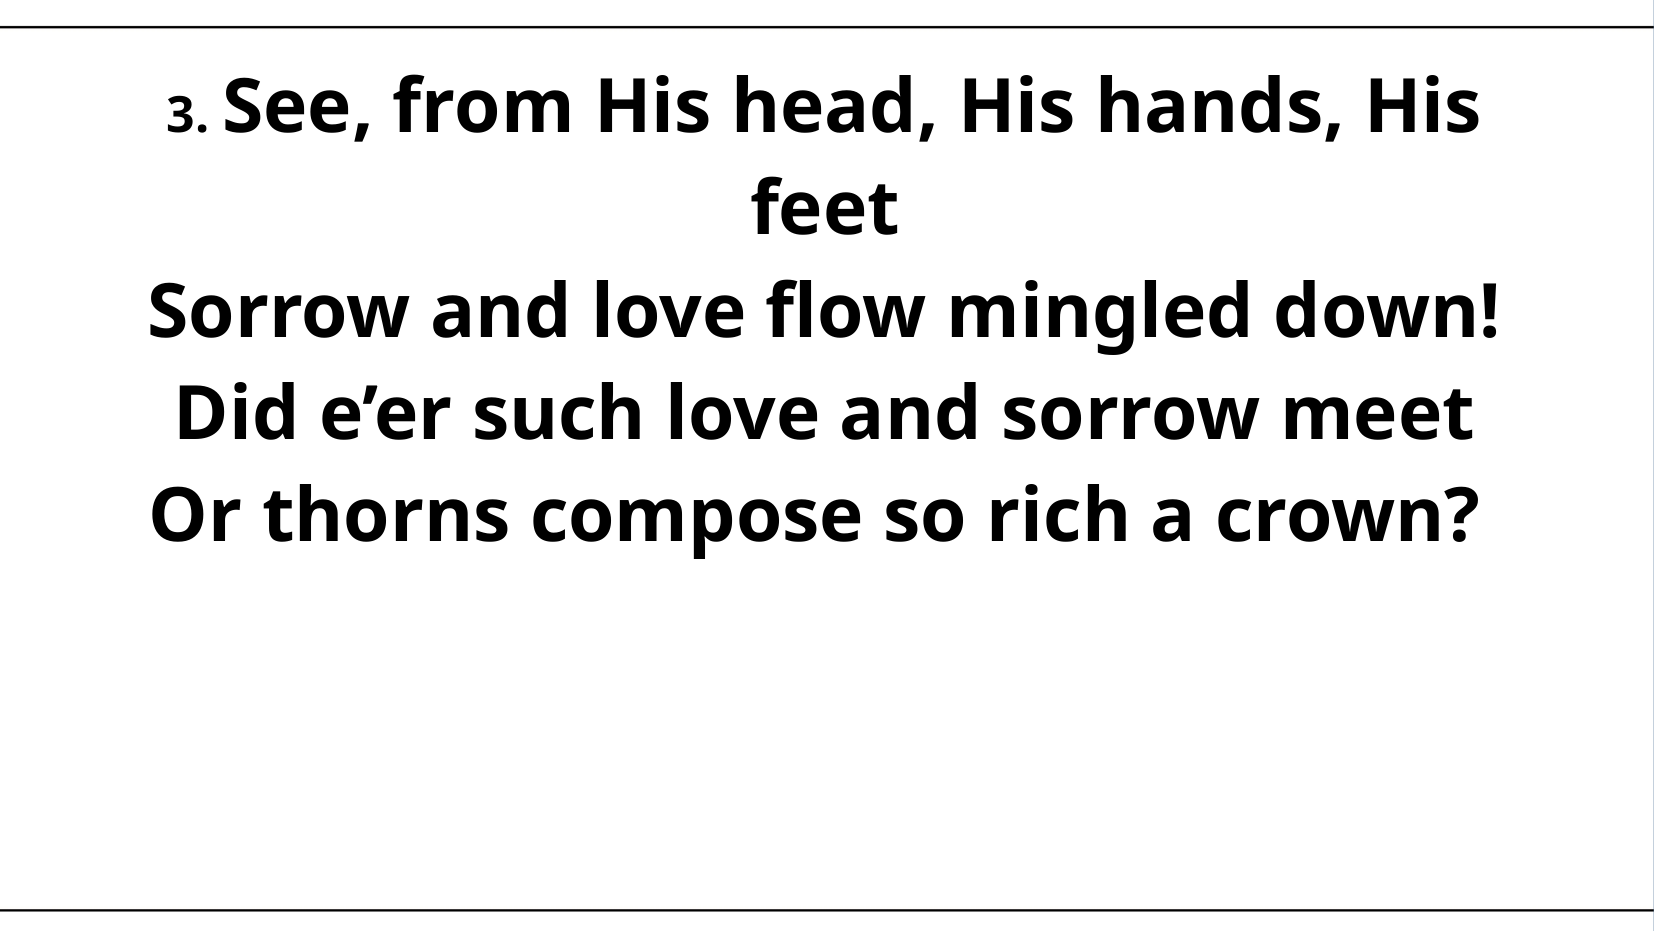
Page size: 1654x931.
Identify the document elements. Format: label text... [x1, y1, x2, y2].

picture [0, 0, 1654, 931]
text_box 3. See, from His head, His hands, His feet Sorrow and love flow mingled down! Did e’er such love and sorrow meet Or thorns compose so rich a crown? [90, 45, 1561, 460]
